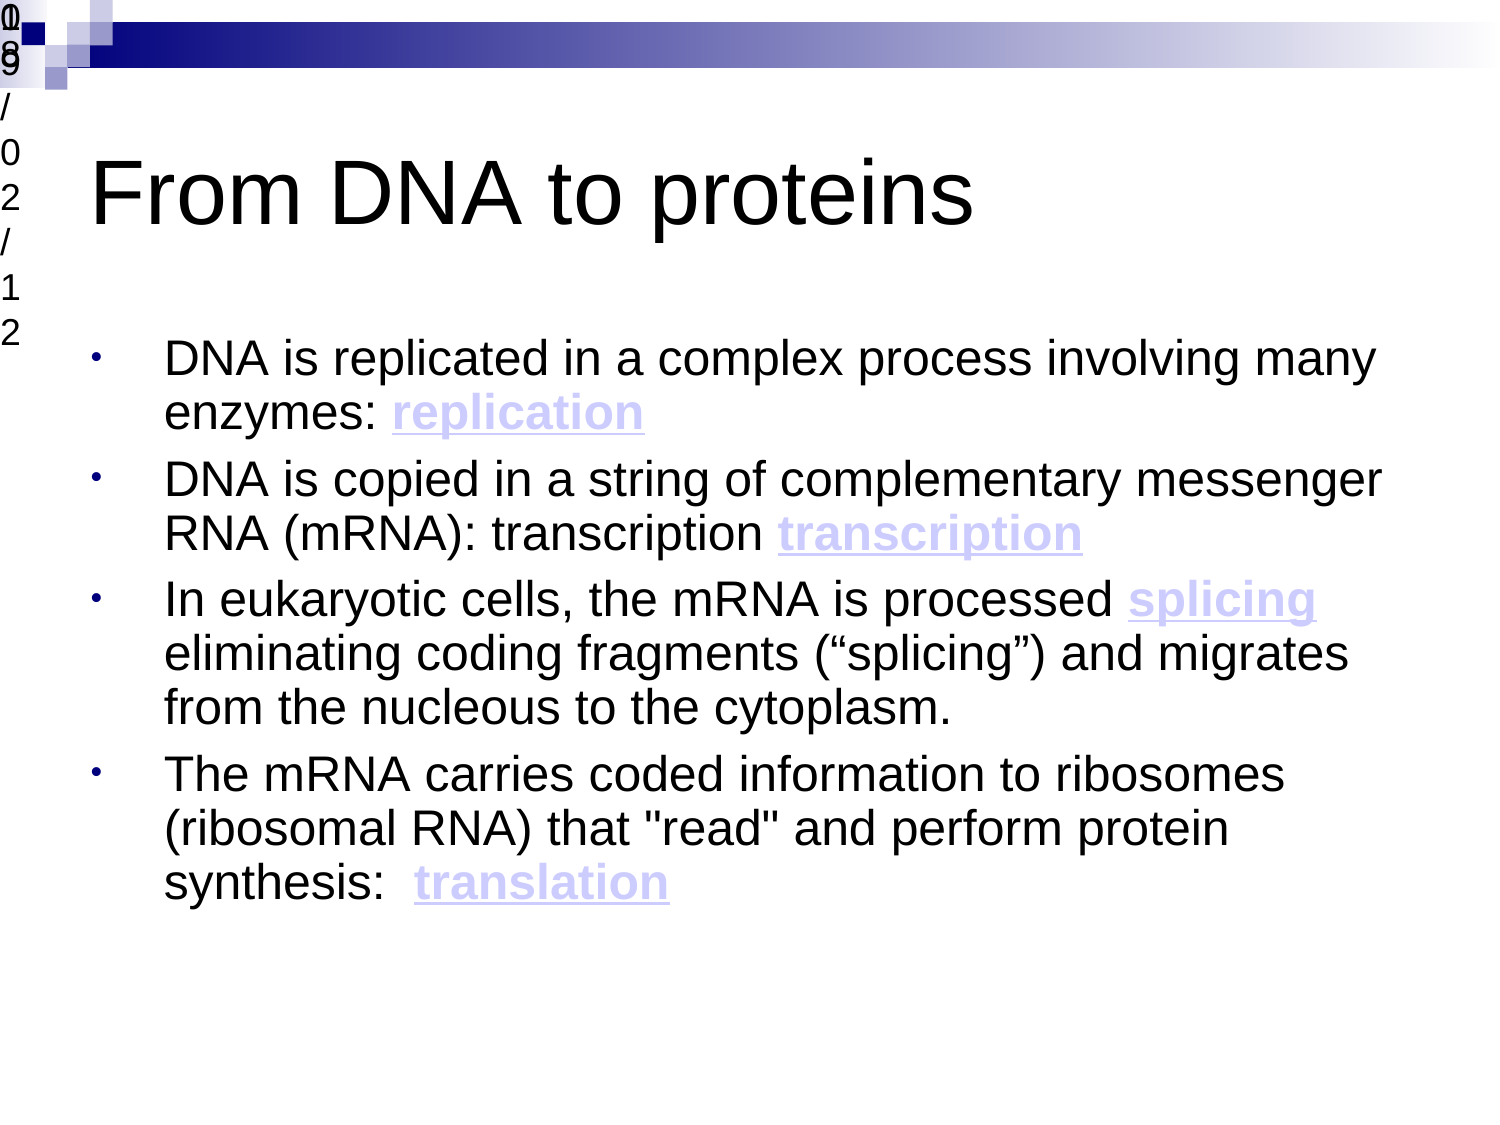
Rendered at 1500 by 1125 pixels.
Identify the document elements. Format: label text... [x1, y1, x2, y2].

list DNA is replicated in a complex process involving many enzymes: replication DNA is copied in a string of complementary messenger RNA (mRNA): transcription transcription In eukaryotic cells, the mRNA is processed splicing eliminating coding fragments (“splicing”) and migrates from the nucleous to the cytoplasm. The mRNA carries coded information to ribosomes (ribosomal RNA) that "read" and perform protein synthesis: translation [75, 324, 1425, 963]
title From DNA to proteins [75, 75, 1425, 300]
